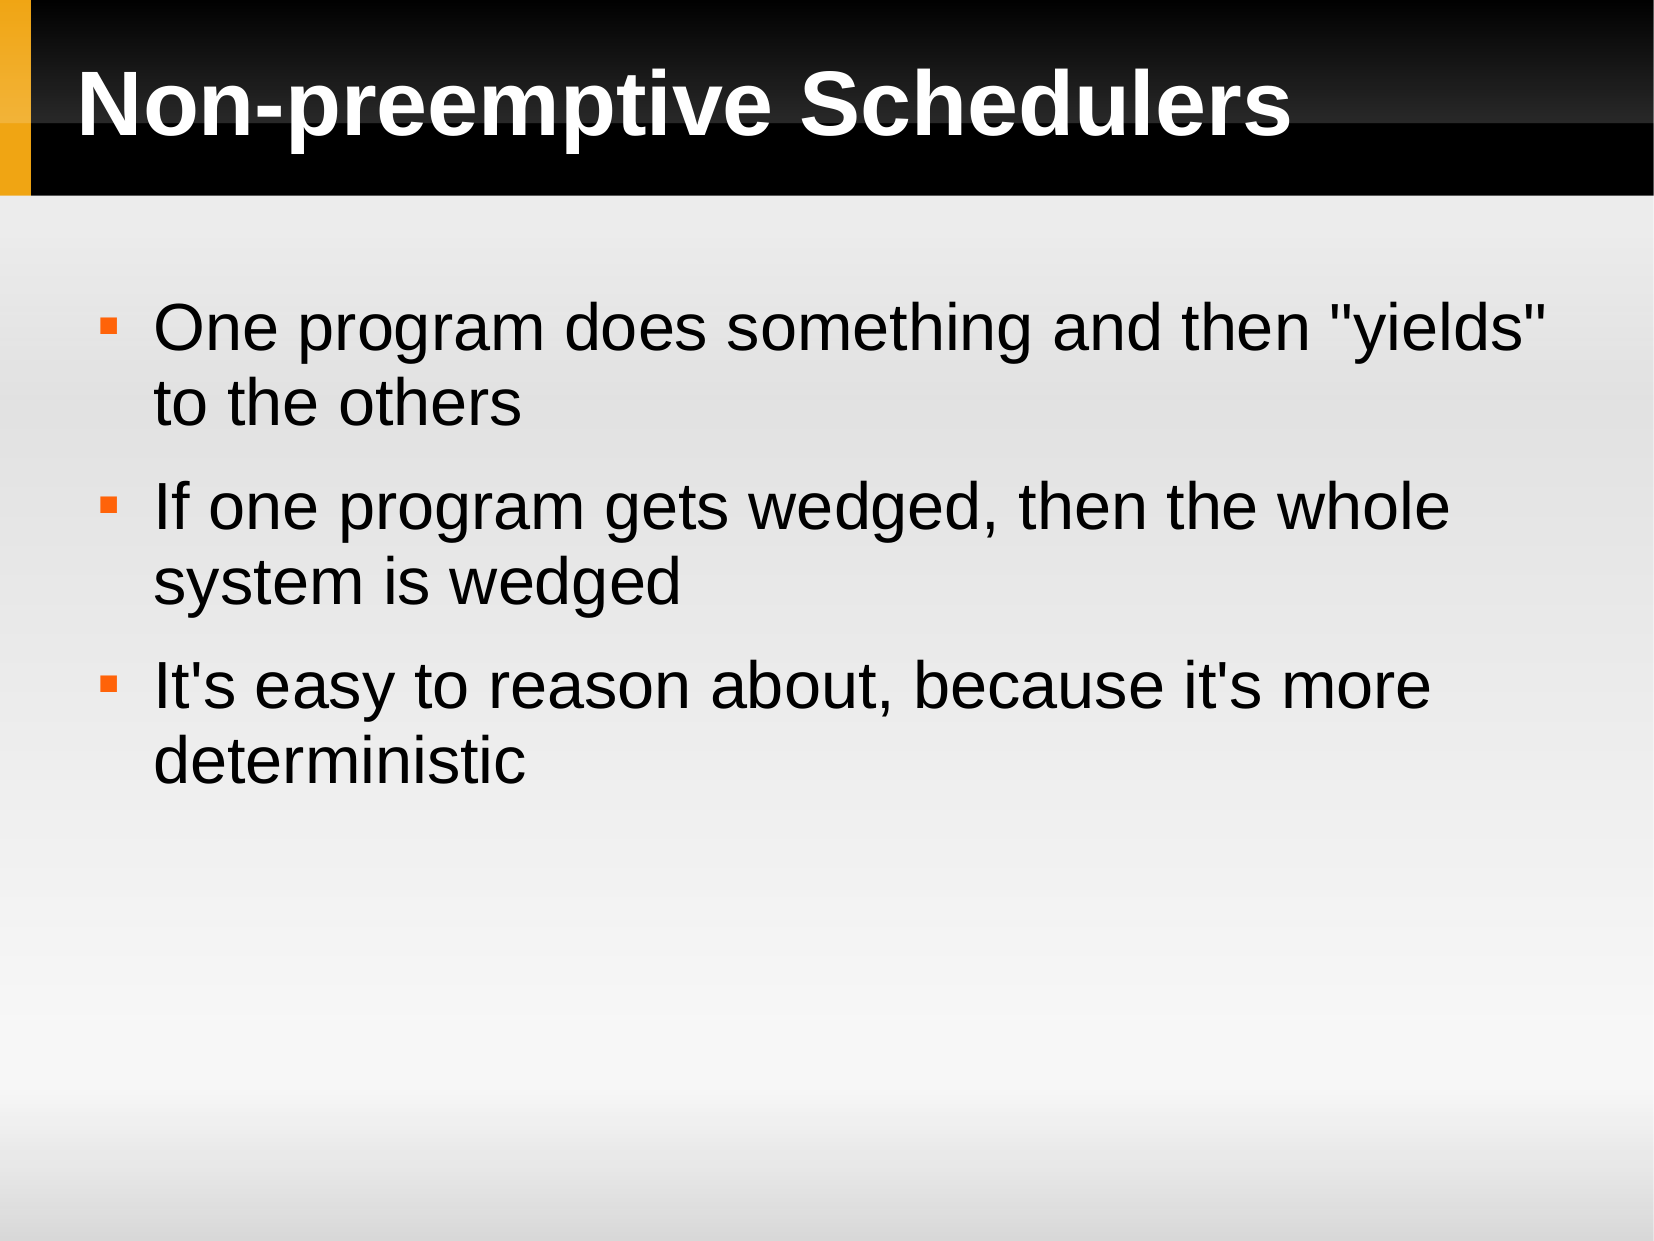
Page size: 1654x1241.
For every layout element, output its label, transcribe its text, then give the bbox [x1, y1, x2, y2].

title Non-preemptive Schedulers [76, 7, 1565, 200]
list One program does something and then "yields" to the others If one program gets wedged, then the whole system is wedged It's easy to reason about, because it's more deterministic [82, 290, 1571, 1109]
picture [0, 0, 1654, 1241]
